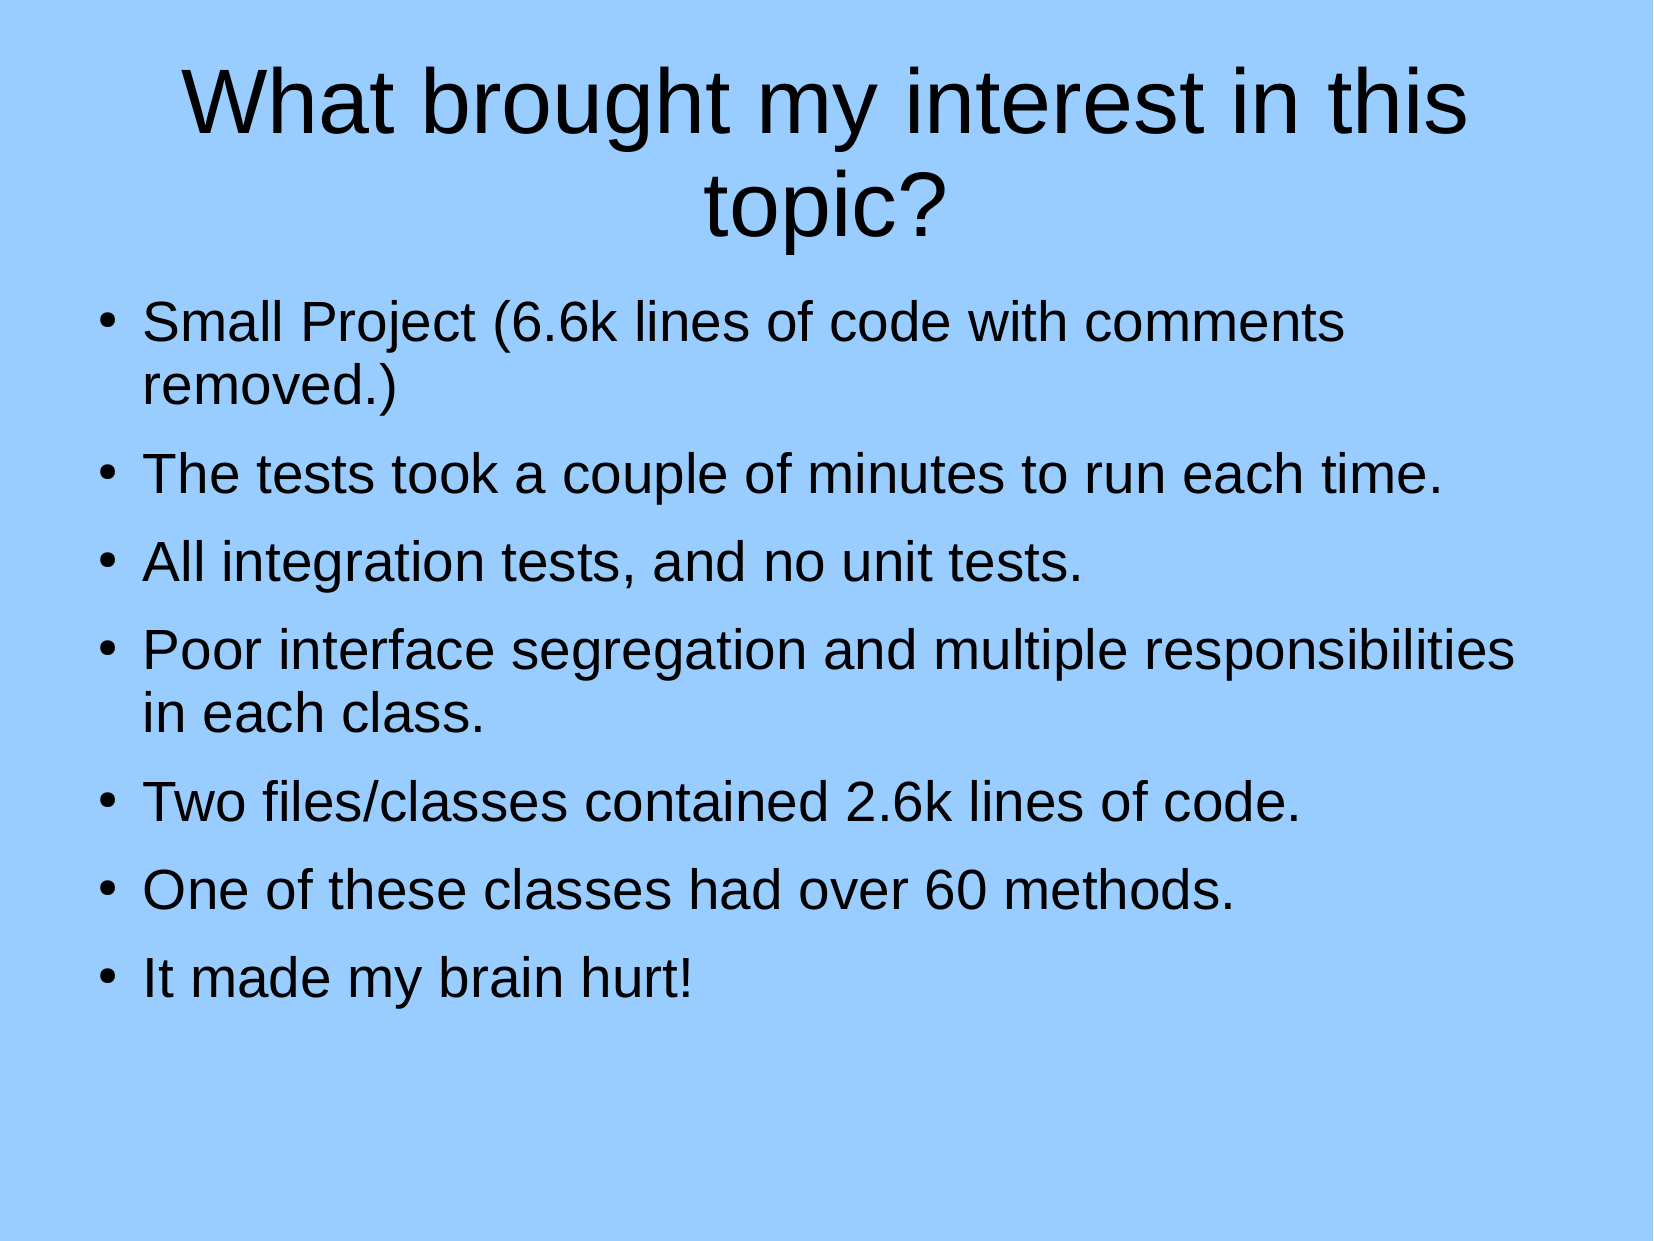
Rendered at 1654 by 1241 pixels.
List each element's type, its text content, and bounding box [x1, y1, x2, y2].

title What brought my interest in this topic? [82, 49, 1571, 257]
list Small Project (6.6k lines of code with comments removed.) The tests took a couple of minutes to run each time. All integration tests, and no unit tests. Poor interface segregation and multiple responsibilities in each class. Two files/classes contained 2.6k lines of code. One of these classes had over 60 methods. It made my brain hurt! [82, 290, 1571, 1010]
